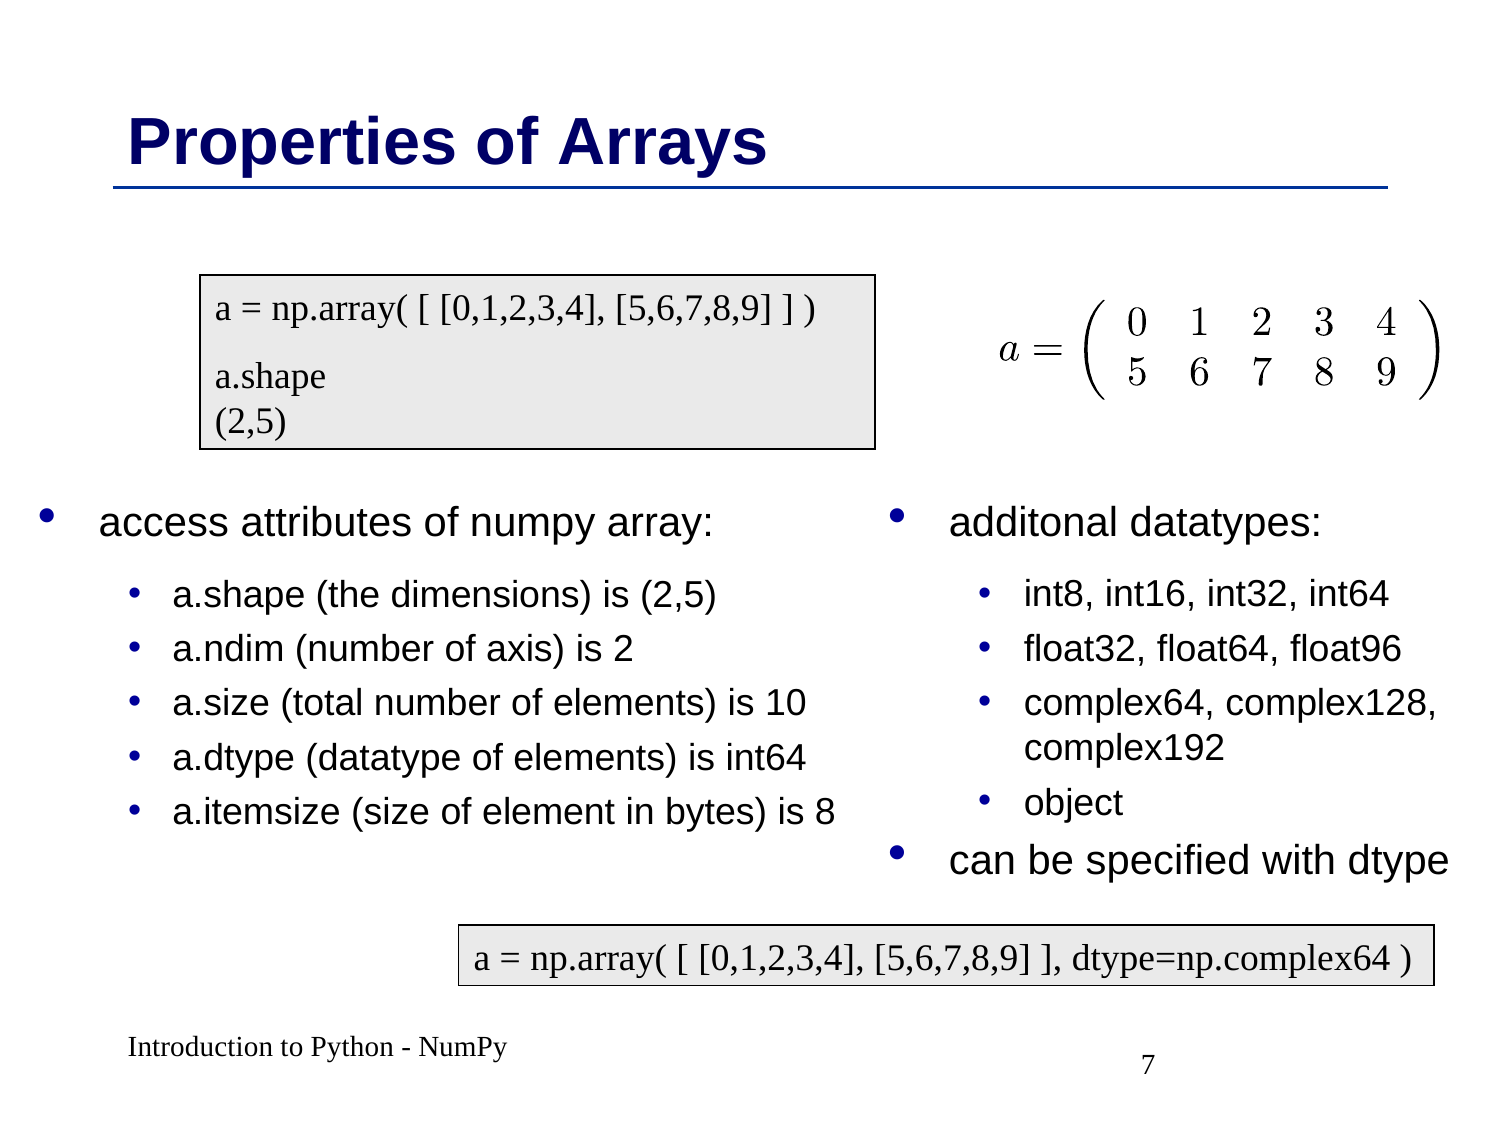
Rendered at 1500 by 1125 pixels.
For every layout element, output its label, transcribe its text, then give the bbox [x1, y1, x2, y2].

text_box [1315, 307, 1333, 336]
text_box [1129, 357, 1146, 386]
text_box [1128, 307, 1146, 336]
text_box additonal datatypes: int8, int16, int32, int64 float32, float64, float96 complex64, complex128, complex192 object can be specified with dtype [875, 487, 1500, 888]
text_box [1253, 356, 1272, 386]
list access attributes of numpy array: a.shape (the dimensions) is (2,5) a.ndim (number of axis) is 2 a.size (total number of elements) is 10 a.dtype (datatype of elements) is int64 a.itemsize (size of element in bytes) is 8 [24, 487, 938, 958]
text_box [1377, 357, 1395, 386]
title Properties of Arrays [112, 89, 1388, 186]
text_box <number> [1074, 1025, 1388, 1101]
text_box [999, 341, 1019, 361]
text_box [1192, 307, 1207, 335]
text_box [1418, 299, 1440, 400]
text_box Introduction to Python - NumPy [112, 1025, 501, 1101]
text_box [1377, 306, 1396, 335]
text_box a = np.array( [ [0,1,2,3,4], [5,6,7,8,9] ], dtype=np.complex64 ) [458, 925, 1434, 986]
text_box [1315, 357, 1333, 386]
text_box [1084, 299, 1105, 400]
text_box [1190, 357, 1209, 386]
text_box a = np.array( [ [0,1,2,3,4], [5,6,7,8,9] ] ) a.shape (2,5) [200, 274, 876, 449]
text_box [1253, 307, 1271, 335]
